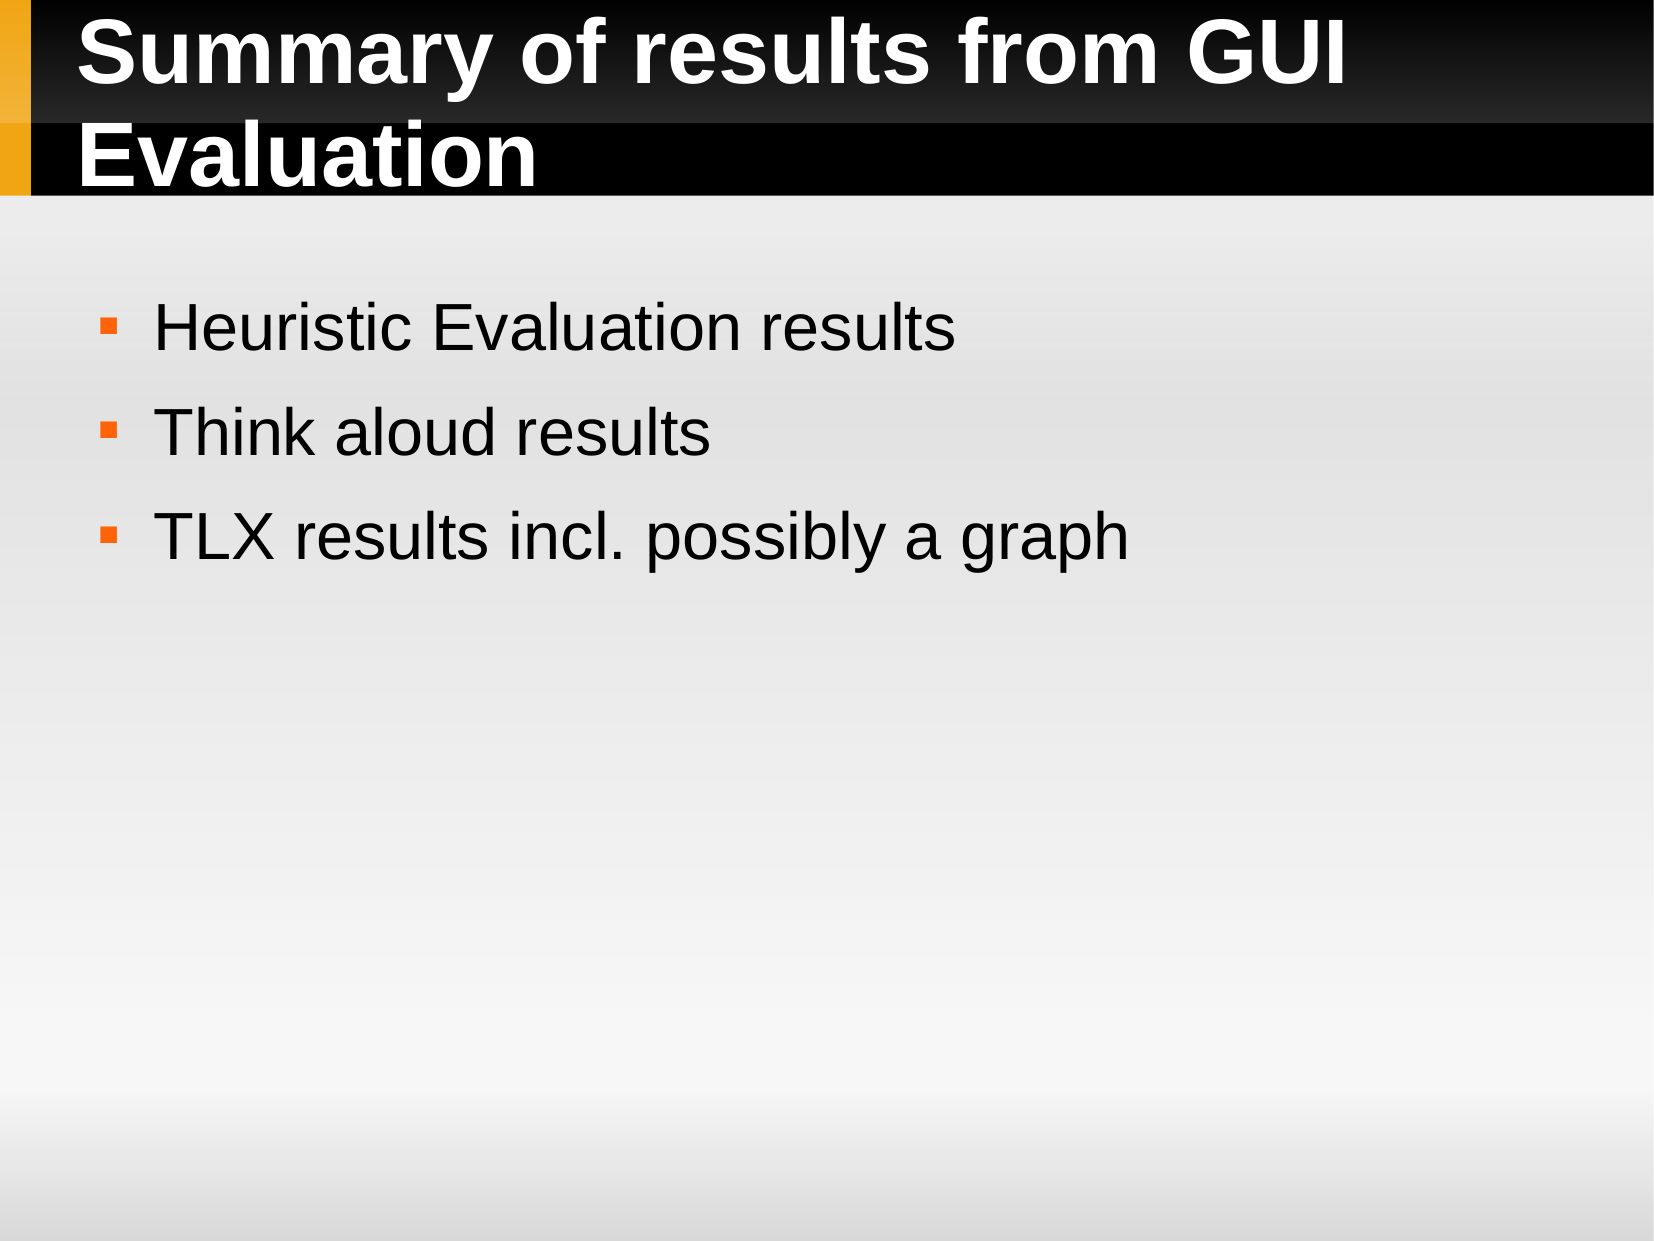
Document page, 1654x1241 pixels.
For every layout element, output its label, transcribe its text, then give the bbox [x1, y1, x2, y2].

title Summary of results from GUI Evaluation [76, 0, 1565, 208]
list Heuristic Evaluation results Think aloud results TLX results incl. possibly a graph [82, 290, 1571, 1109]
picture [0, 0, 1654, 1241]
